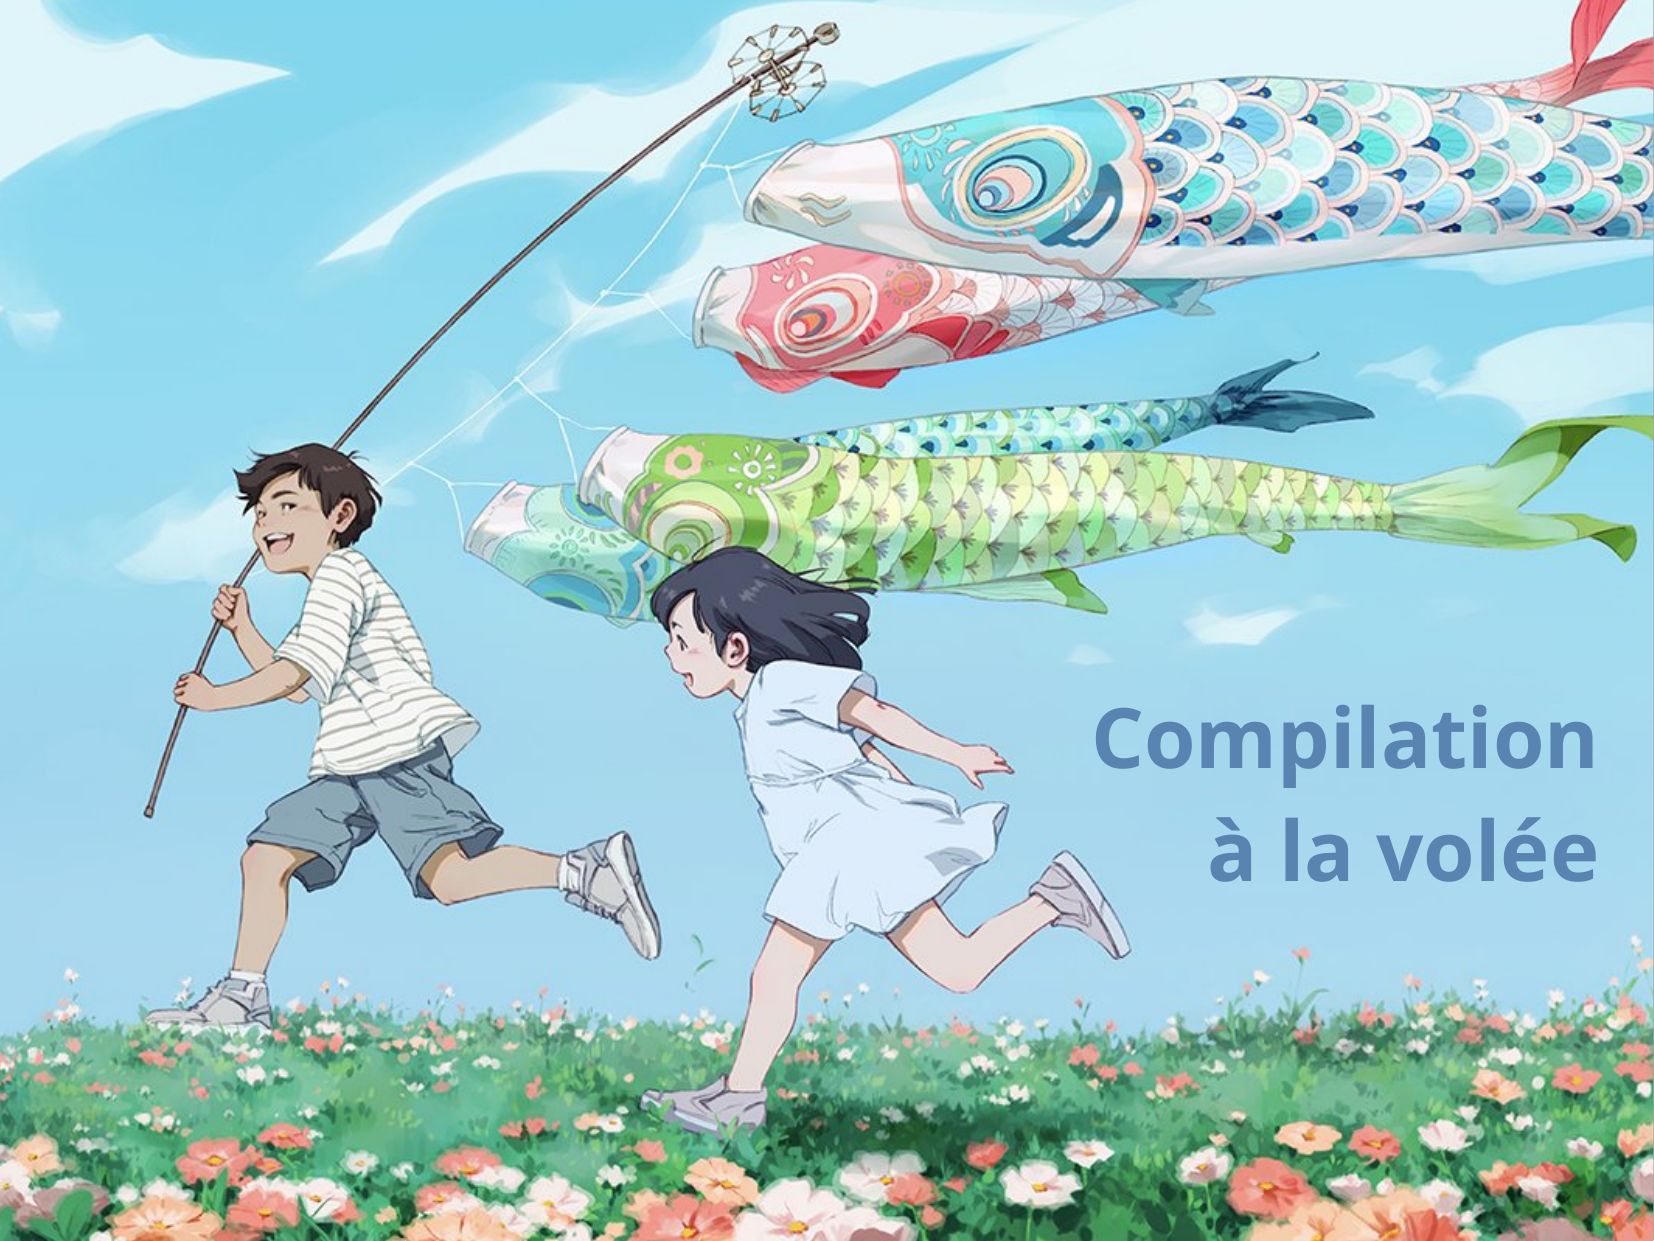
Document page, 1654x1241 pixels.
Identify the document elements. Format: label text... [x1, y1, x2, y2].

picture [0, 0, 1654, 1241]
list Compilation à la volée [1061, 679, 1600, 1079]
